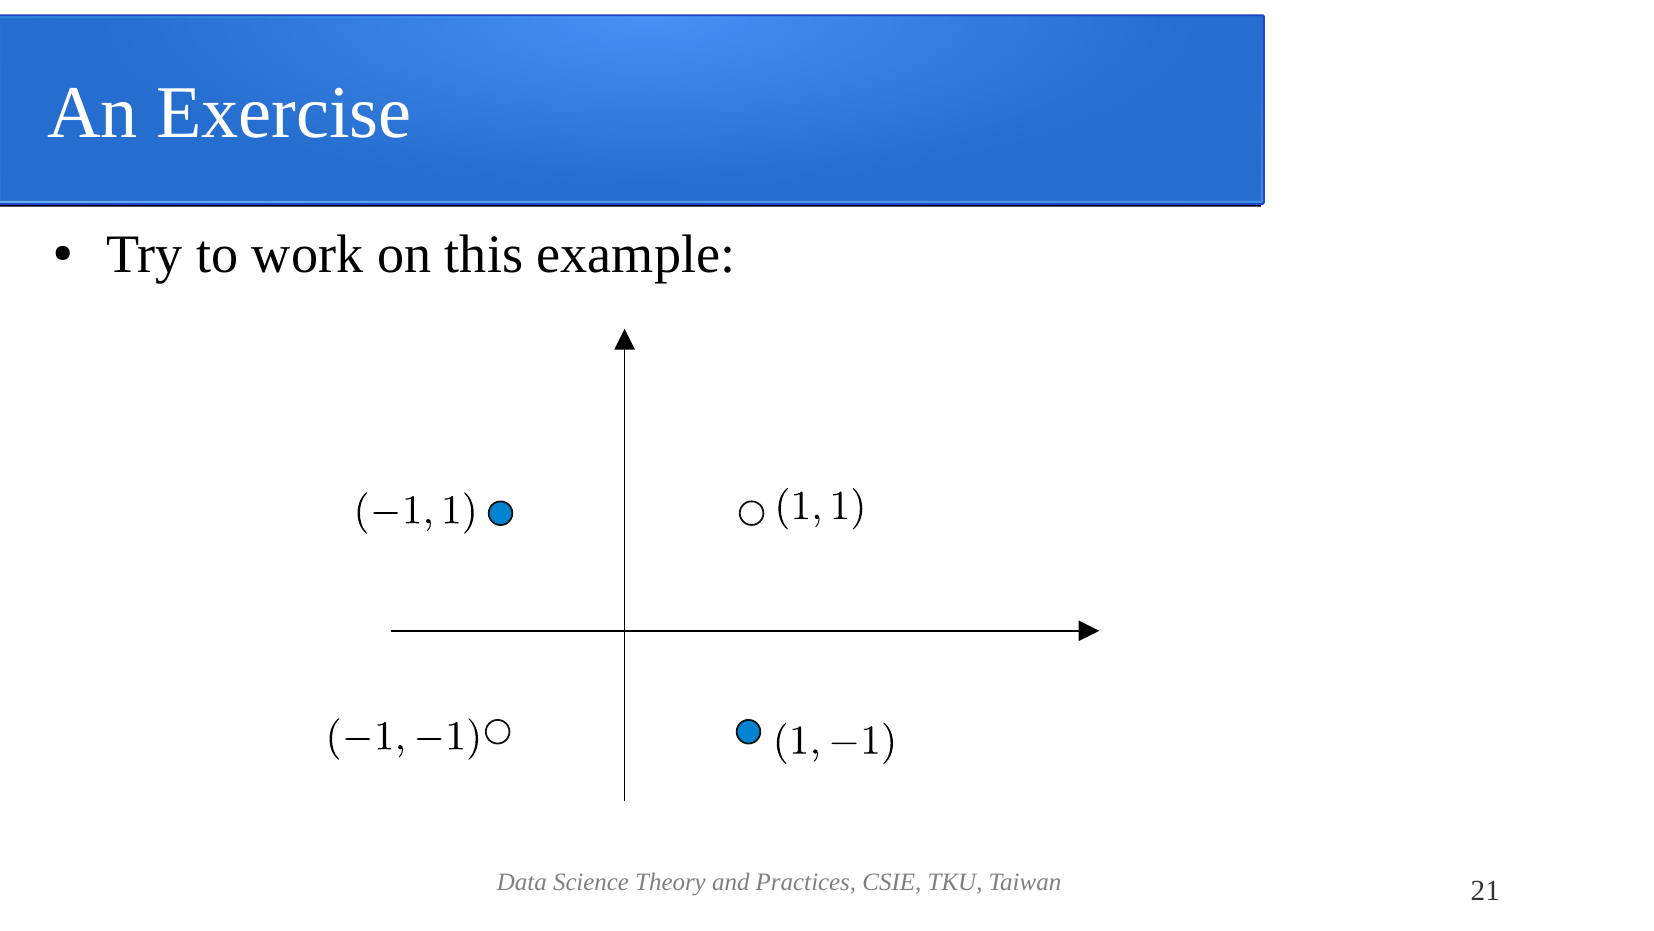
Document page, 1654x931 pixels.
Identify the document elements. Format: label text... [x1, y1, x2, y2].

picture [353, 492, 474, 534]
text_box [485, 719, 510, 744]
text_box [739, 501, 764, 526]
picture [772, 722, 893, 764]
picture [323, 716, 480, 762]
picture [772, 486, 864, 531]
text_box [488, 501, 513, 526]
text_box [736, 719, 761, 744]
title An Exercise [47, 35, 1199, 189]
list Try to work on this example: [35, 224, 1524, 764]
